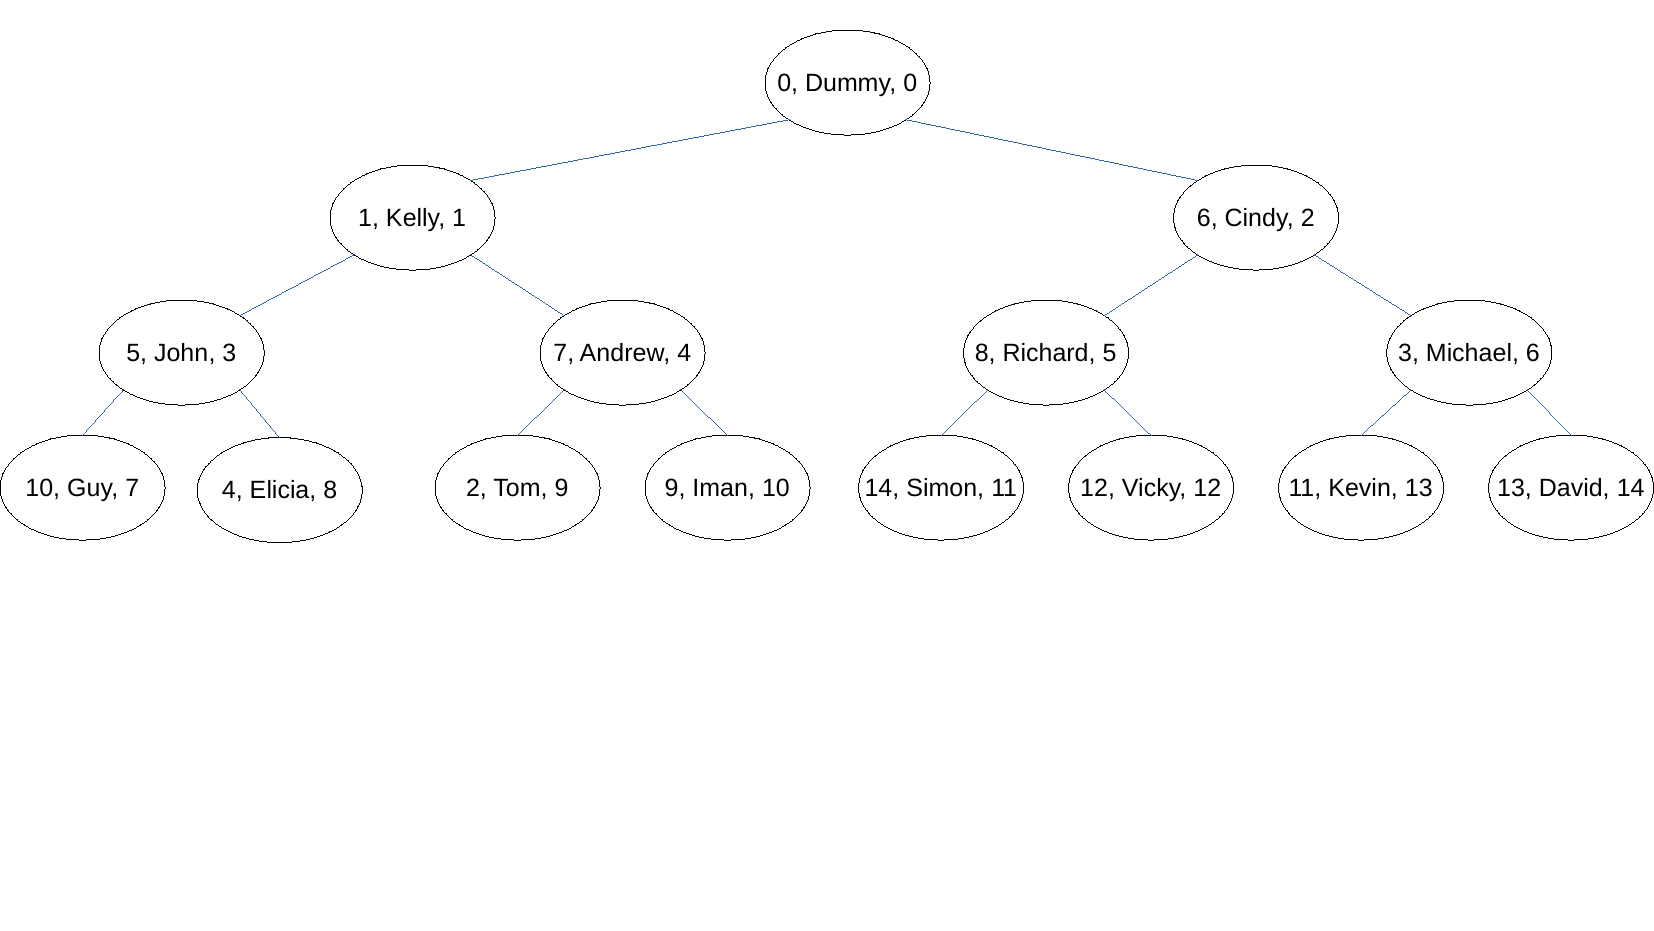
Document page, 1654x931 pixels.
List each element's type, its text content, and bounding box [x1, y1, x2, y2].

text_box 5, John, 3 [99, 300, 265, 406]
text_box 6, Cindy, 2 [1173, 165, 1339, 271]
text_box 8, Richard, 5 [963, 300, 1129, 406]
text_box 13, David, 14 [1488, 435, 1654, 541]
text_box 4, Elicia, 8 [197, 437, 363, 543]
text_box 11, Kevin, 13 [1278, 435, 1444, 541]
text_box 0, Dummy, 0 [765, 30, 931, 136]
text_box 9, Iman, 10 [645, 435, 811, 541]
text_box 7, Andrew, 4 [540, 300, 706, 406]
text_box 12, Vicky, 12 [1068, 435, 1234, 541]
text_box 3, Michael, 6 [1386, 300, 1552, 406]
text_box 14, Simon, 11 [858, 435, 1024, 541]
text_box 10, Guy, 7 [0, 435, 166, 541]
text_box 2, Tom, 9 [435, 435, 601, 541]
text_box 1, Kelly, 1 [330, 165, 496, 271]
